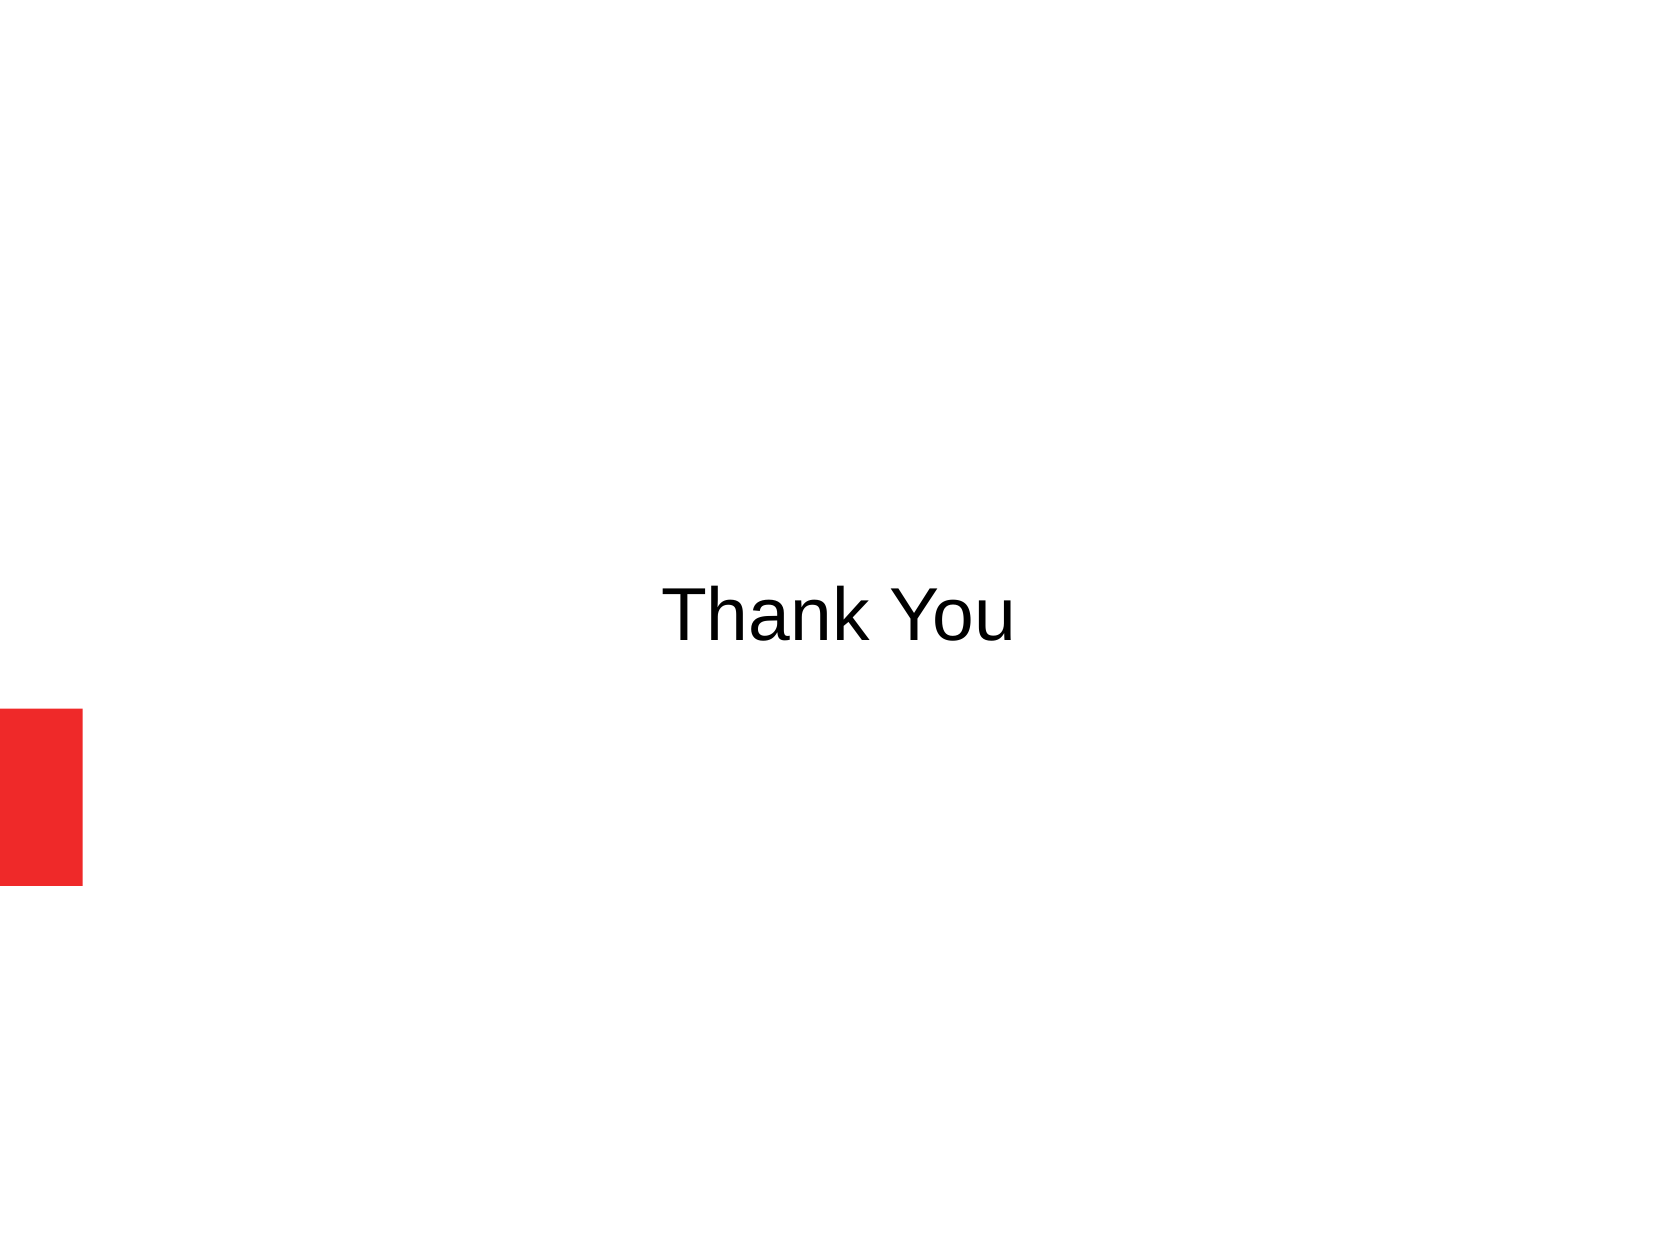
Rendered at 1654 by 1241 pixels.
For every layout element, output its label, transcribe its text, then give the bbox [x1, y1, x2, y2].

subtitle Thank You [94, 448, 1583, 780]
